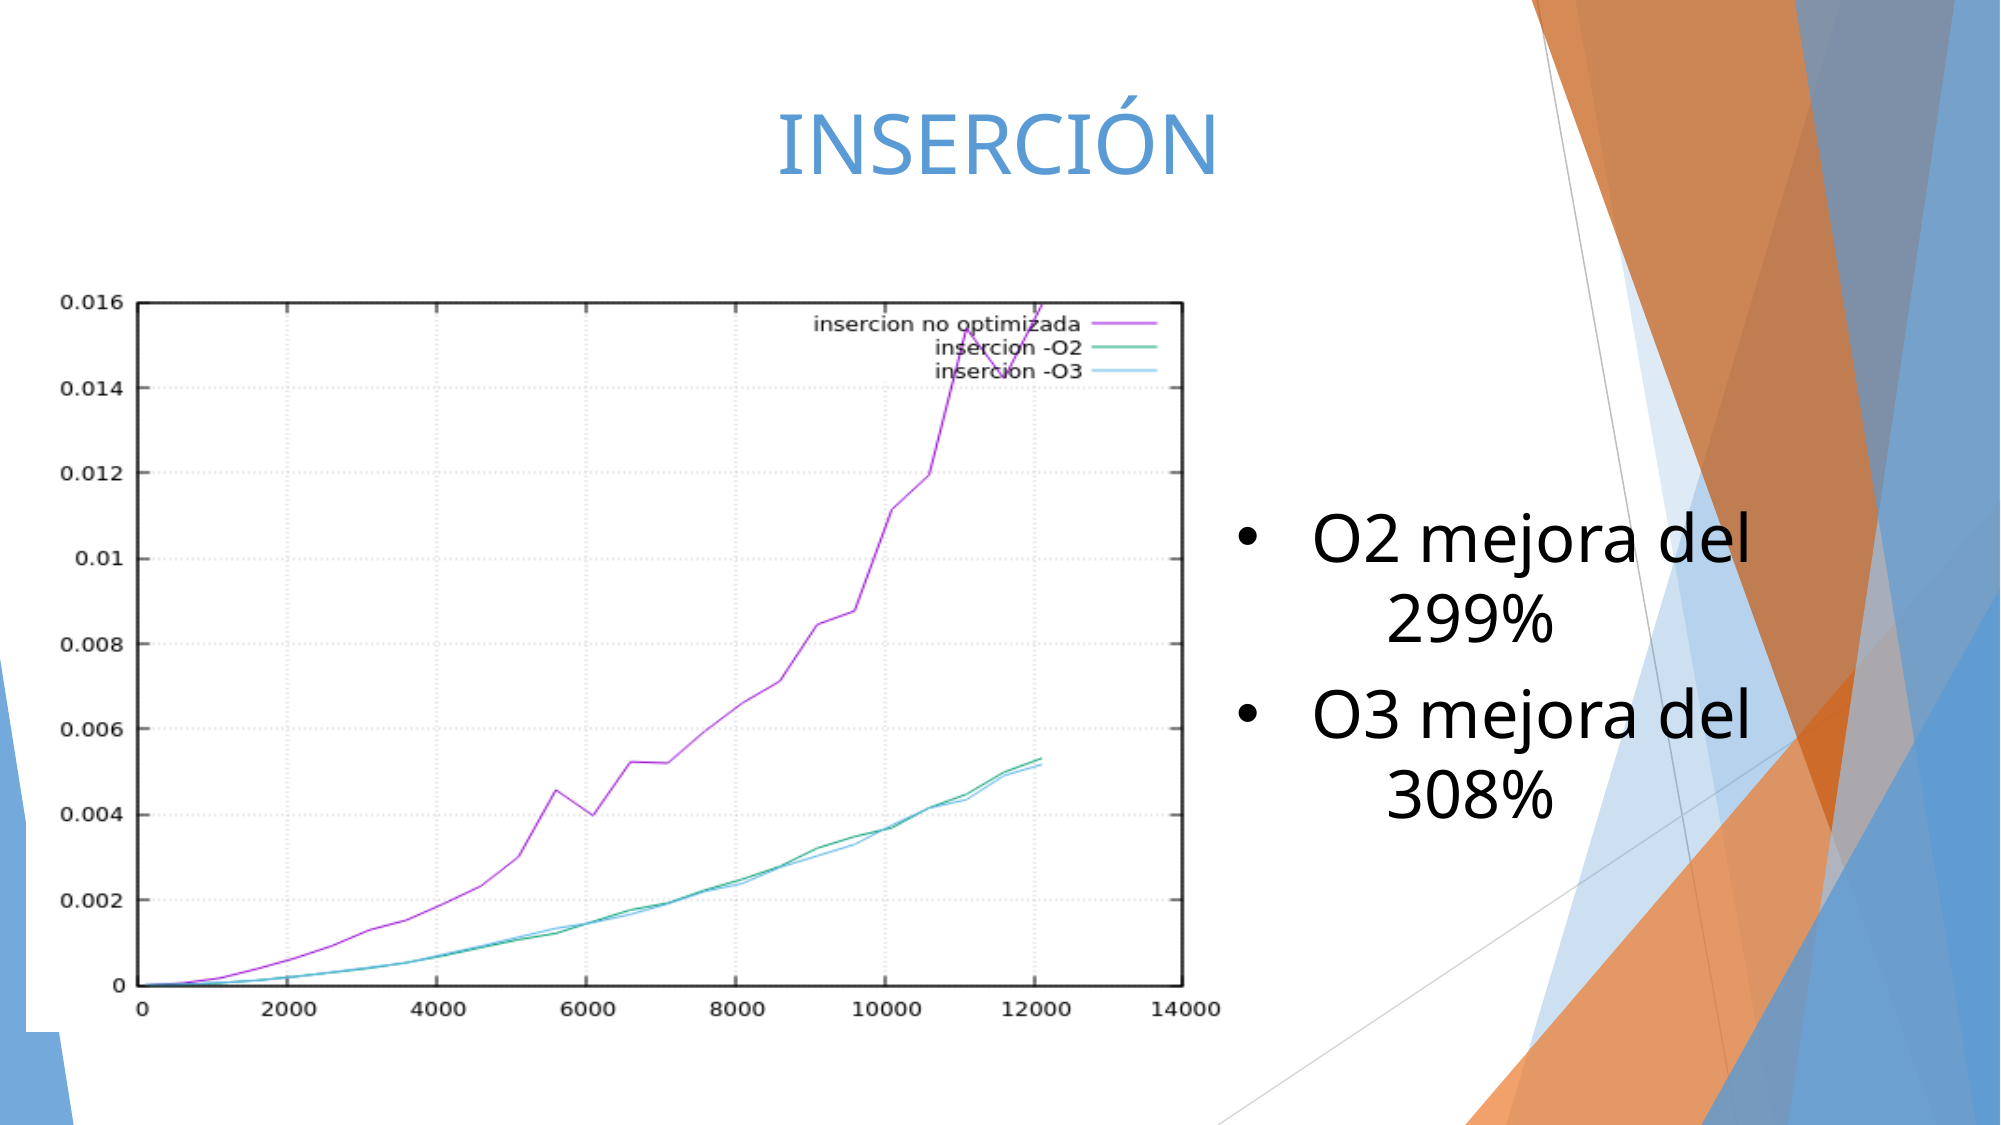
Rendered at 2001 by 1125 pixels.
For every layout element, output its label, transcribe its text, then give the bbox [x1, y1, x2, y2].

title INSERCIÓN [0, 84, 2000, 214]
text_box O2 mejora del 299% O3 mejora del 308% [1222, 488, 1934, 840]
picture [26, 279, 1222, 1032]
